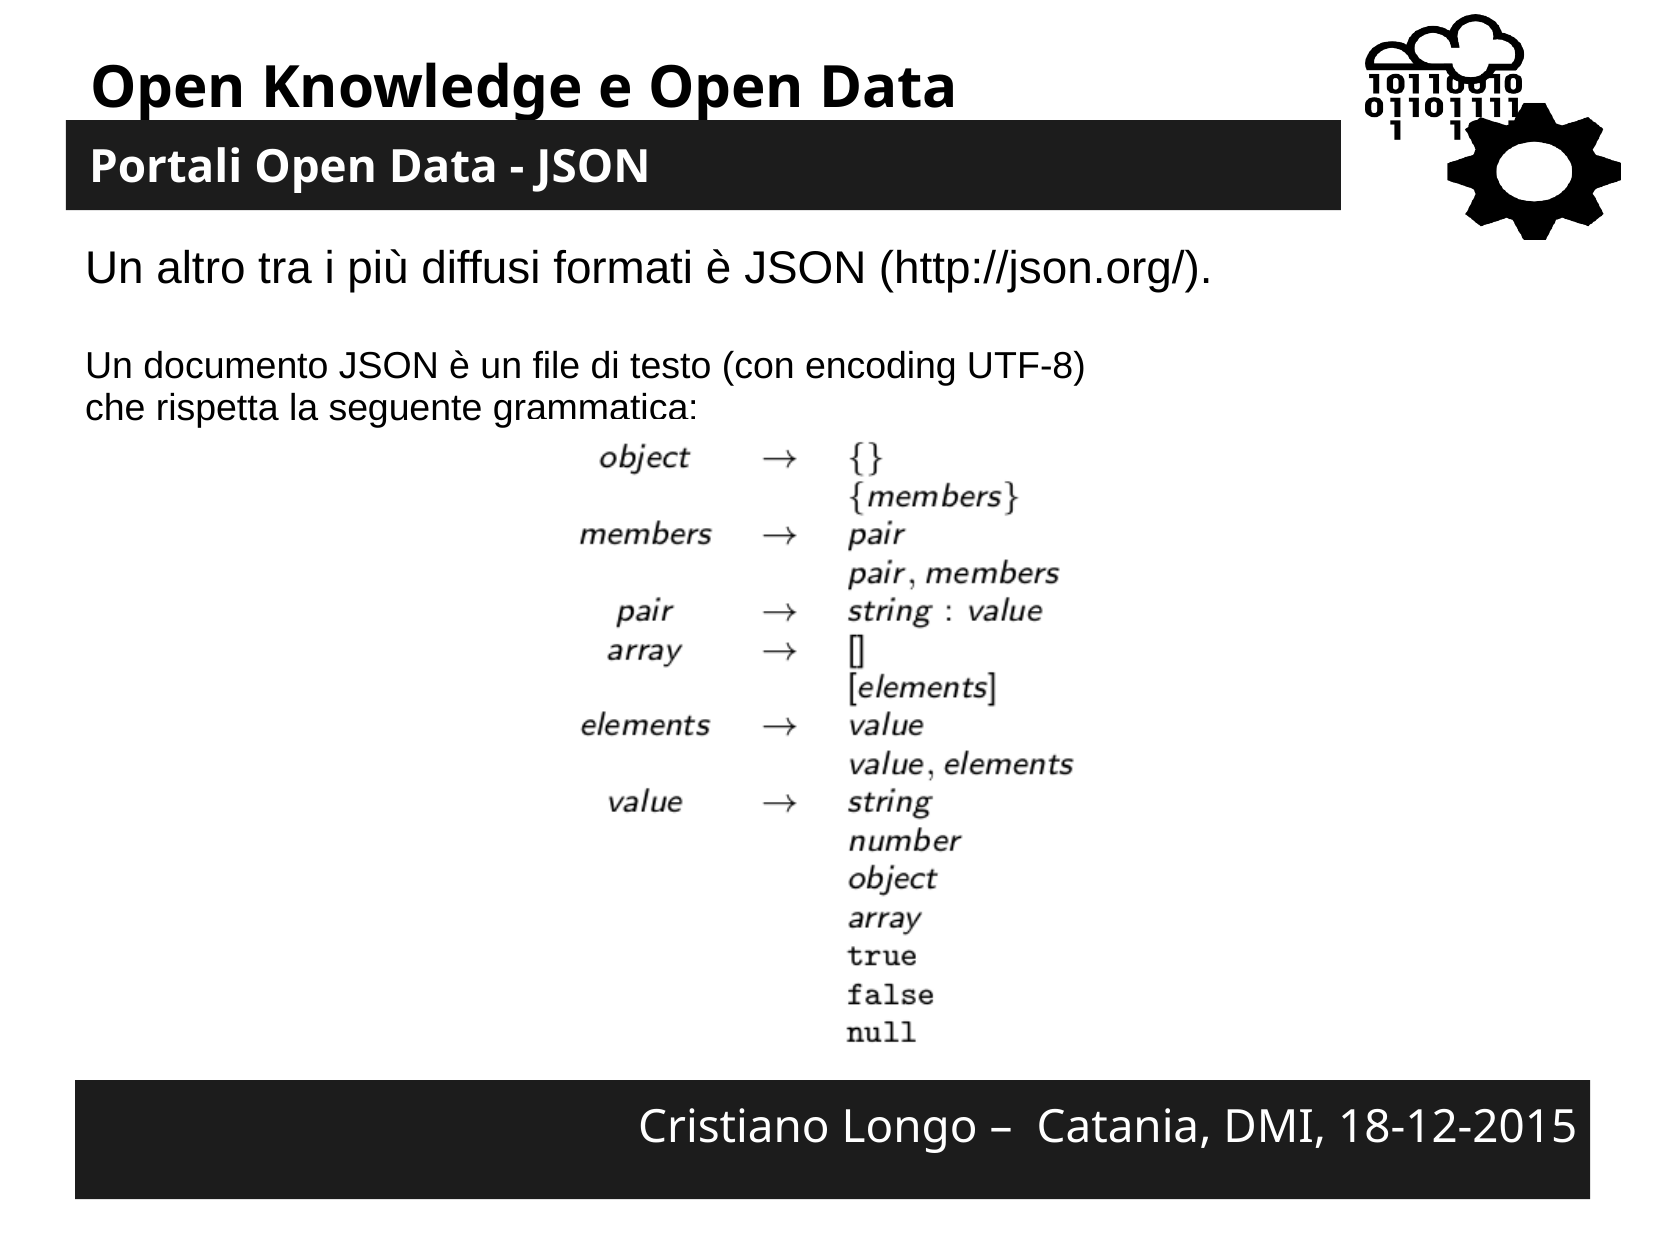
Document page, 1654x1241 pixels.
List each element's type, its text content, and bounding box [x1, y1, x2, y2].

list Portali Open Data - JSON [65, 120, 1341, 211]
text_box Un altro tra i più diffusi formati è JSON (http://json.org/). Un documento JSON è un file di testo (con encoding UTF-8) che rispetta la seguente grammatica: [70, 234, 1571, 529]
list Open Knowledge e Open Data [75, 45, 1325, 120]
list Cristiano Longo – Catania, DMI, 18-12-2015 [75, 1080, 1591, 1200]
picture [1365, 14, 1621, 241]
picture [523, 419, 1085, 1064]
